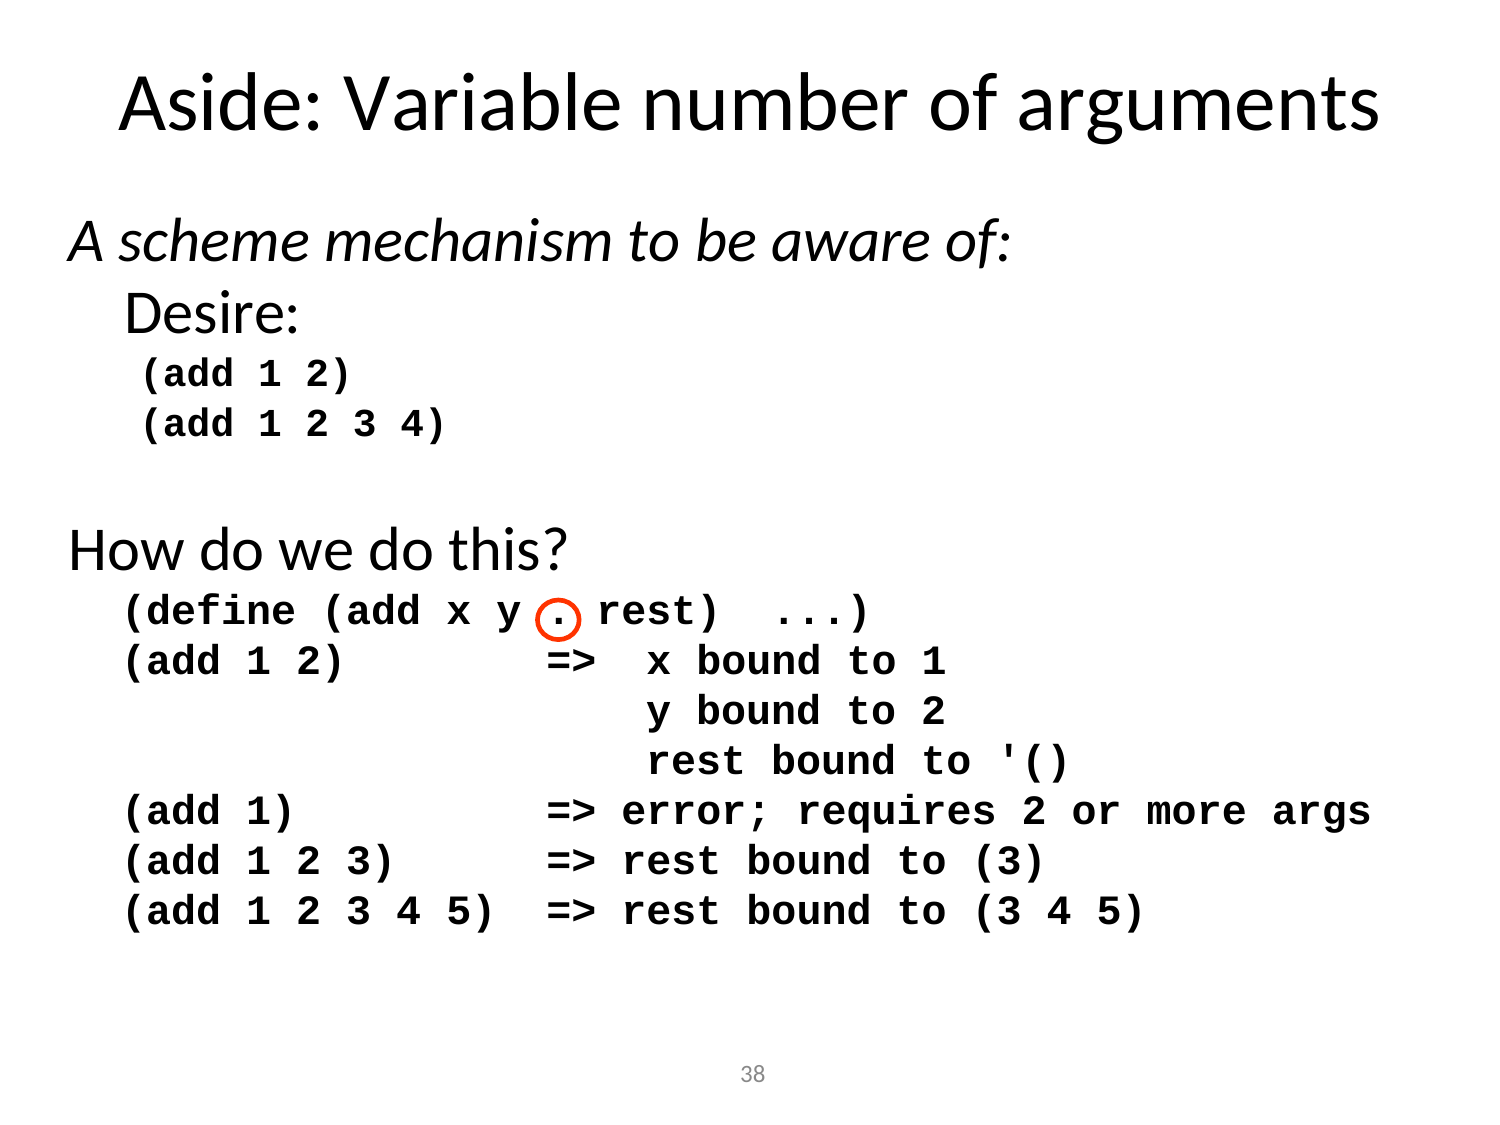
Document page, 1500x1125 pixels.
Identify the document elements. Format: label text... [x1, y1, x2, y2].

text_box How do we do this? (define (add x y . rest) ...) (add 1 2) => x bound to 1 y bound to 2 rest bound to '() (add 1) => error; requires 2 or more args (add 1 2 3) => rest bound to (3) (add 1 2 3 4 5) => rest bound to (3 4 5) [31, 500, 1500, 1017]
text_box <number> [512, 1042, 988, 1103]
list A scheme mechanism to be aware of: Desire: (add 1 2) (add 1 2 3 4) [53, 208, 1441, 485]
title Aside: Variable number of arguments [75, 5, 1426, 208]
